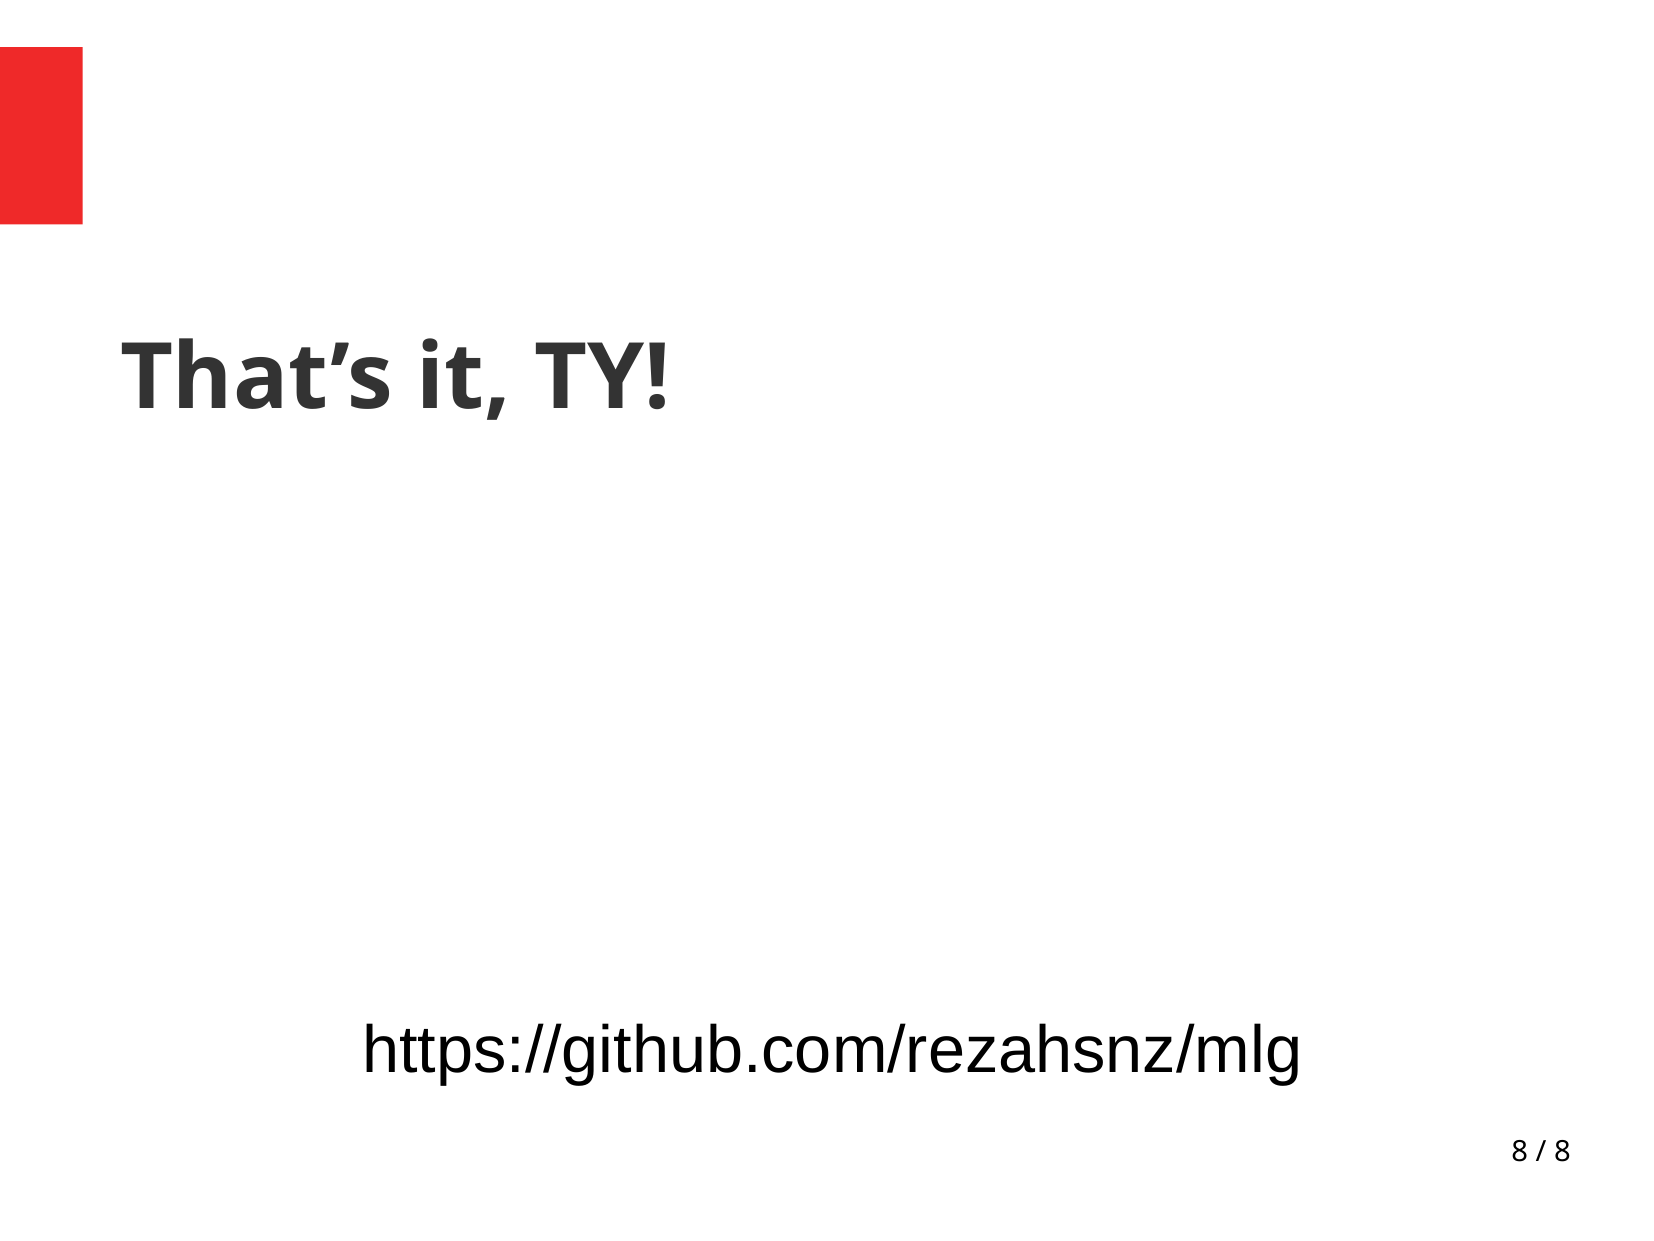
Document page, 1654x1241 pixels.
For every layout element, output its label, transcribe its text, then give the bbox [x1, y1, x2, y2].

title That’s it, TY! [120, 270, 1573, 478]
text_box https://github.com/rezahsnz/mlg [129, 968, 1536, 1130]
